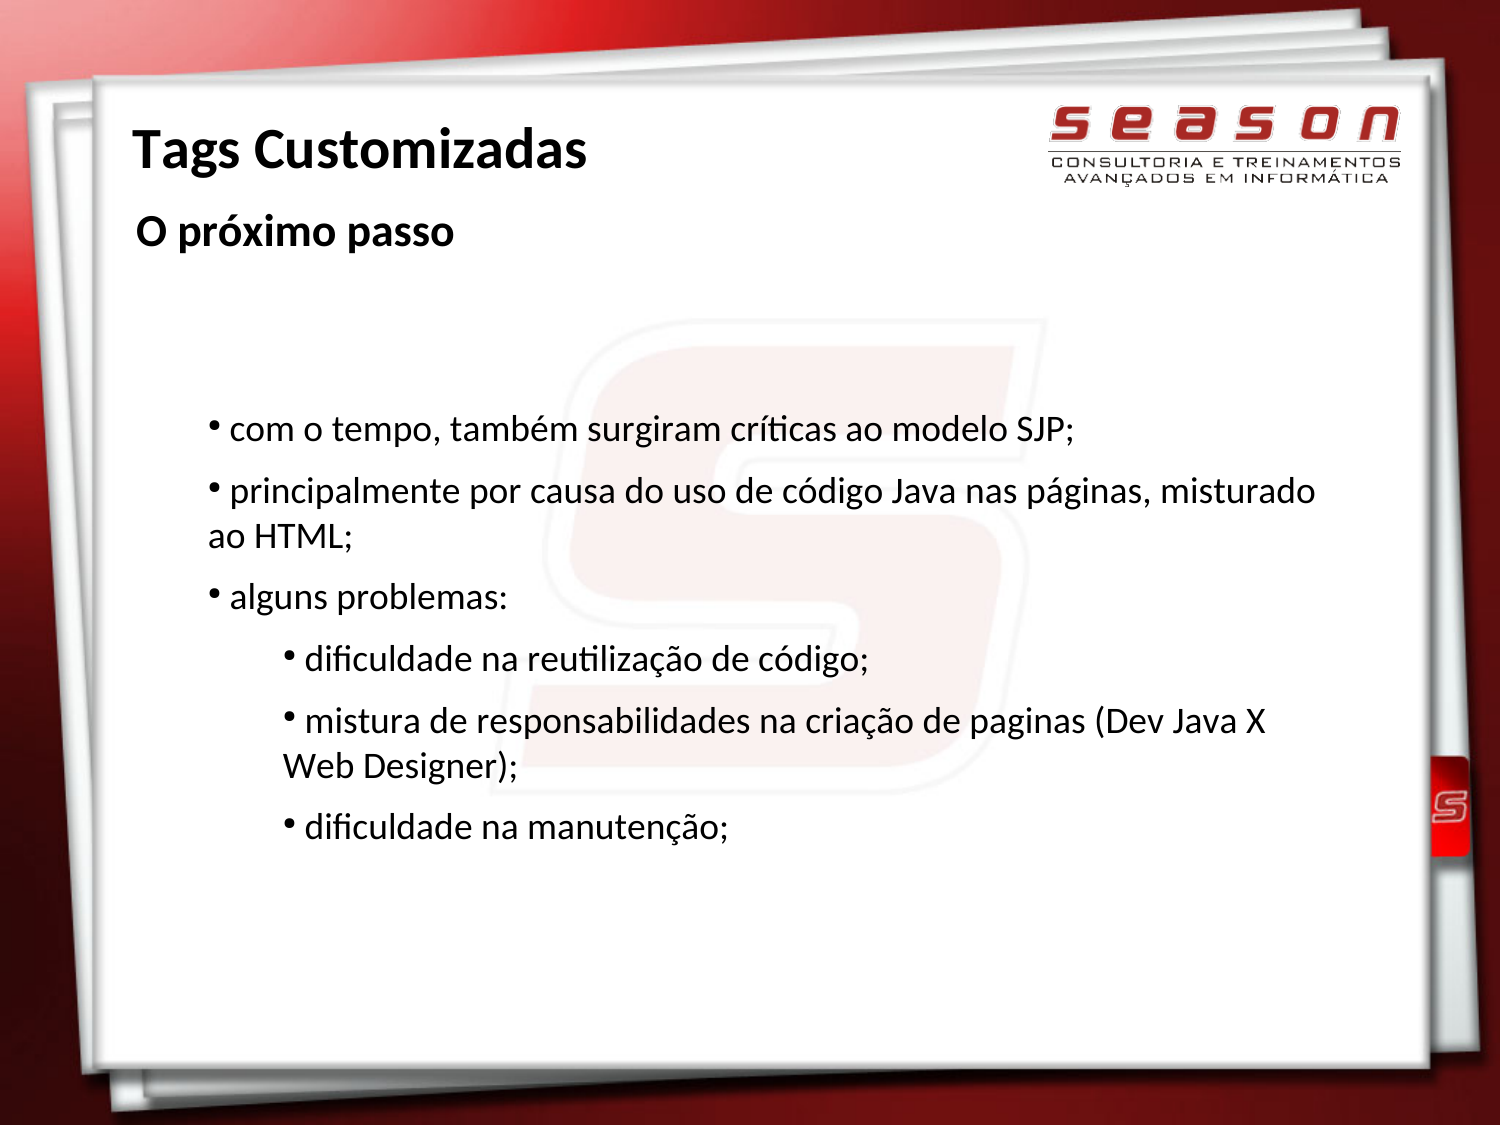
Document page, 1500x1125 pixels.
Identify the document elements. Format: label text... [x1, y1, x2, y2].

picture [0, 0, 1500, 1125]
title Tags Customizadas [118, 33, 1394, 257]
text_box O próximo passo [119, 200, 1240, 256]
text_box com o tempo, também surgiram críticas ao modelo SJP; principalmente por causa do uso de código Java nas páginas, misturado ao HTML; alguns problemas: dificuldade na reutilização de código; mistura de responsabilidades na criação de paginas (Dev Java X Web Designer); dificuldade na manutenção; [207, 357, 1328, 894]
